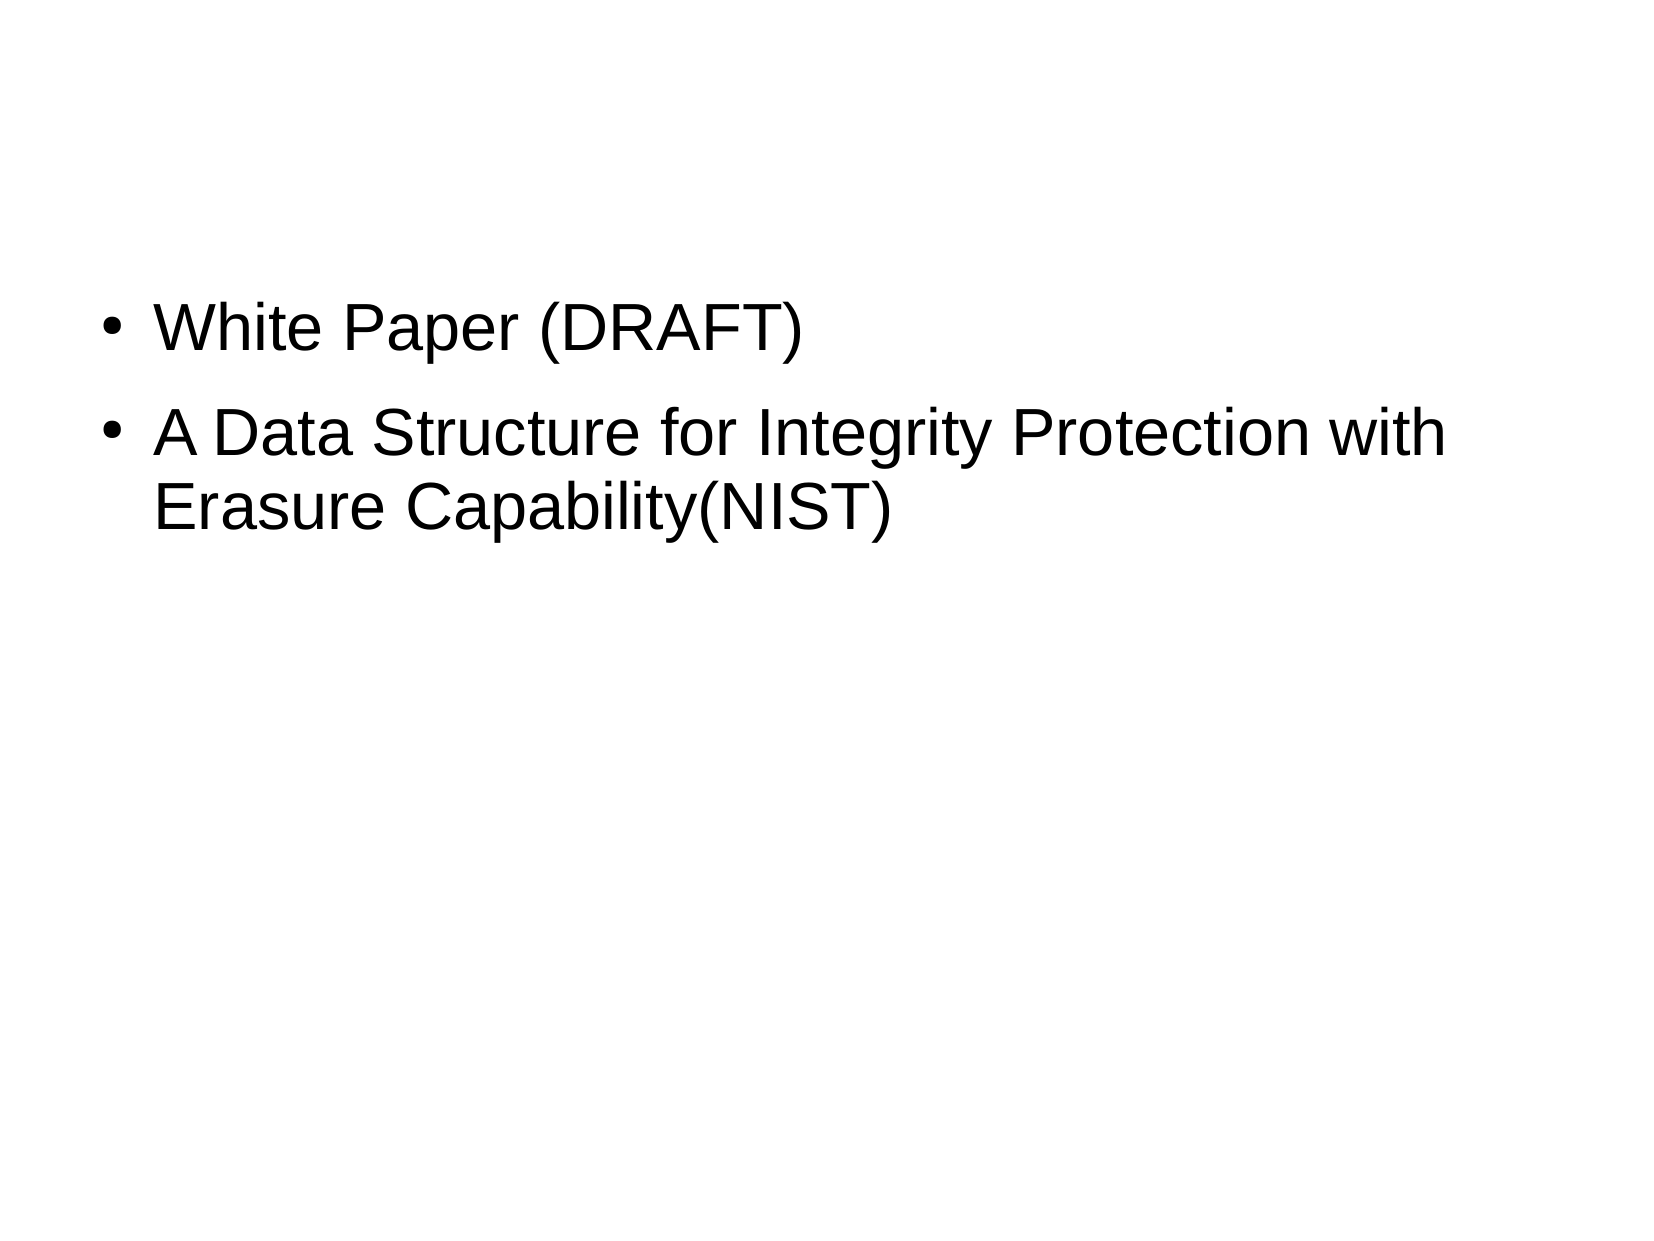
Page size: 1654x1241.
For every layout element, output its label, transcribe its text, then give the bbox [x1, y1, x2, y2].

list White Paper (DRAFT) A Data Structure for Integrity Protection with Erasure Capability(NIST) [82, 290, 1571, 1010]
